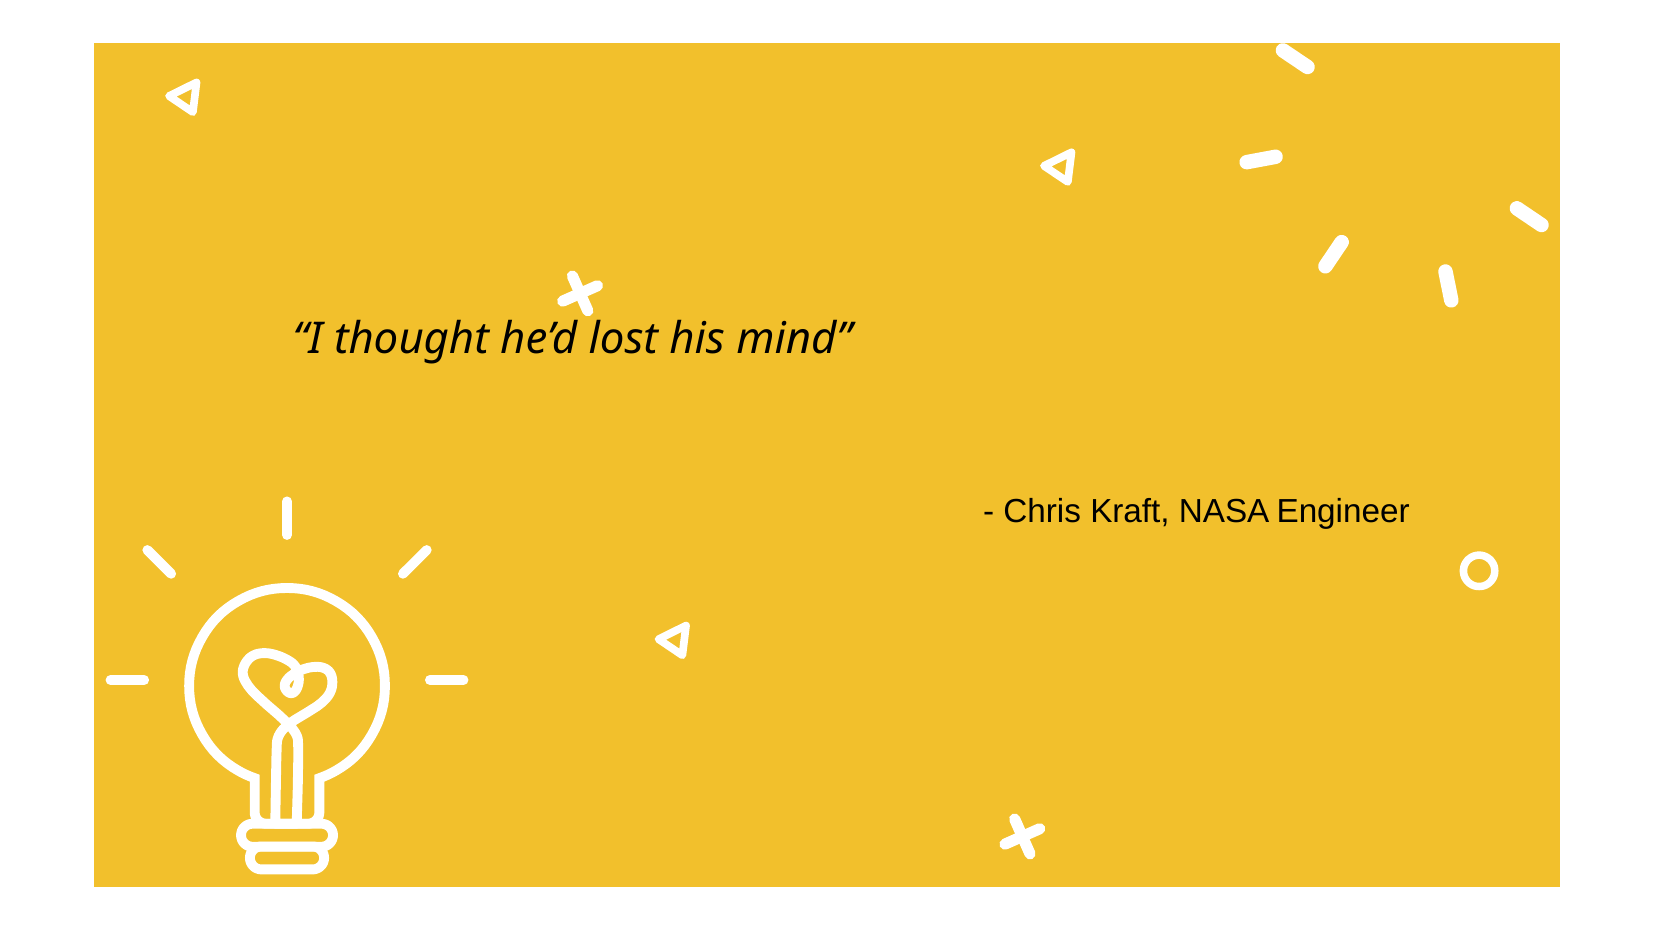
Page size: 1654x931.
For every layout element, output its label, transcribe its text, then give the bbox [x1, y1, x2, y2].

text_box - Chris Kraft, NASA Engineer [637, 485, 1426, 561]
title “I thought he’d lost his mind” [292, 187, 1426, 486]
